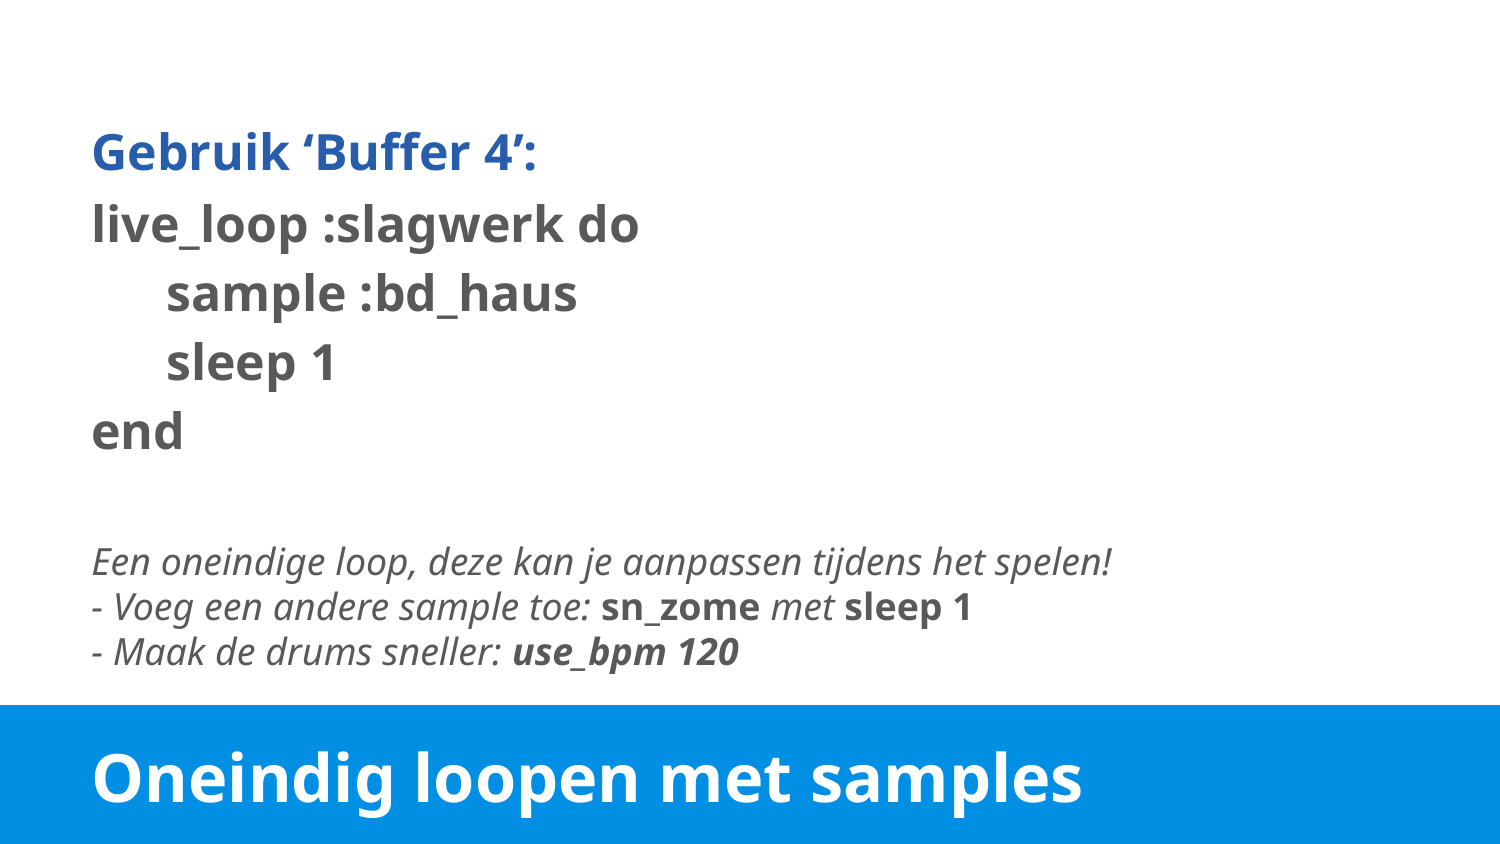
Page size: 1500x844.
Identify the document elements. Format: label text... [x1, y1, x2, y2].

subtitle Gebruik ‘Buffer 4’: [76, 75, 1438, 152]
picture [0, 705, 1500, 844]
list live_loop :slagwerk do sample :bd_haus sleep 1 end Een oneindige loop, deze kan je aanpassen tijdens het spelen! - Voeg een andere sample toe: sn_zome met sleep 1 - Maak de drums sneller: use_bpm 120 [76, 168, 1500, 500]
title Oneindig loopen met samples [76, 721, 1500, 828]
